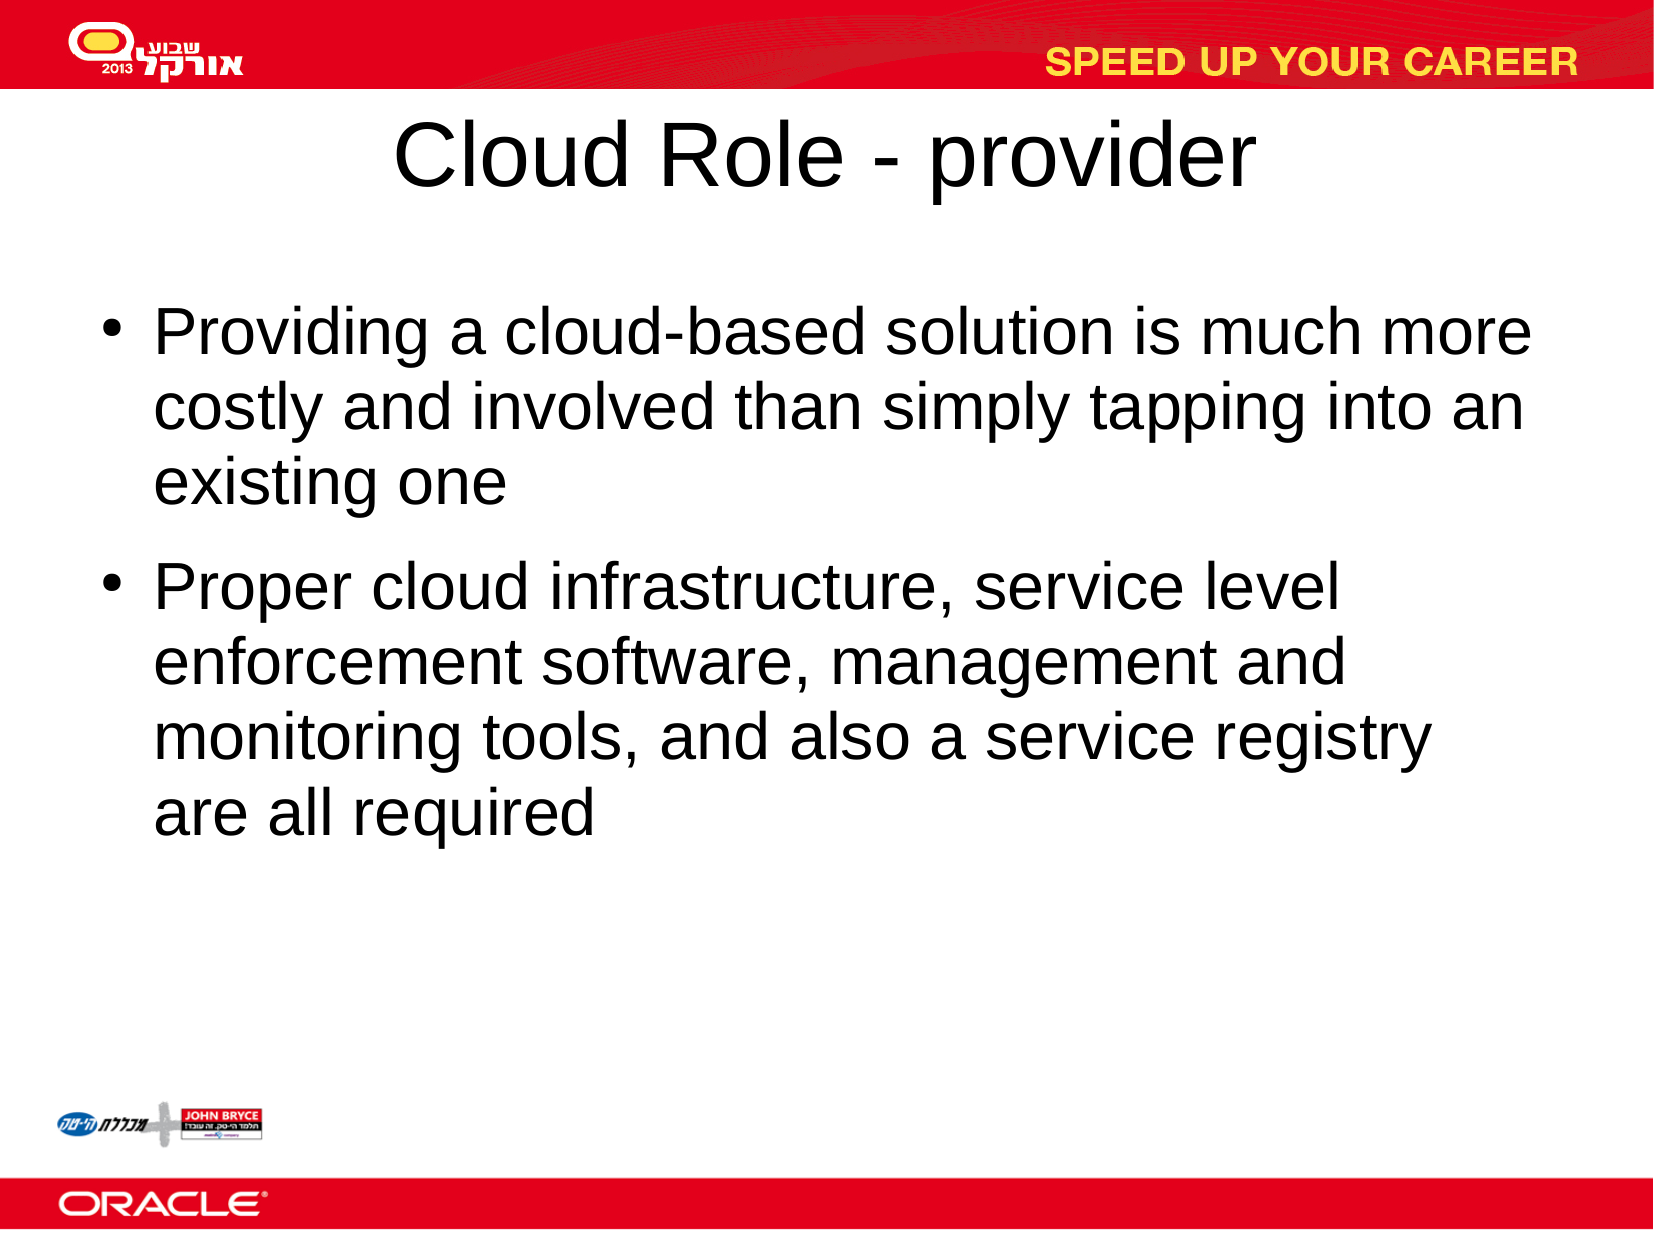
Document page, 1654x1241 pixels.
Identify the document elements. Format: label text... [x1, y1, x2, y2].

list Providing a cloud-based solution is much more costly and involved than simply tapping into an existing one Proper cloud infrastructure, service level enforcement software, management and monitoring tools, and also a service registry are all required [82, 290, 1538, 1010]
picture [0, 1087, 1653, 1240]
title Cloud Role - provider [82, 49, 1571, 257]
picture [0, 0, 1654, 89]
